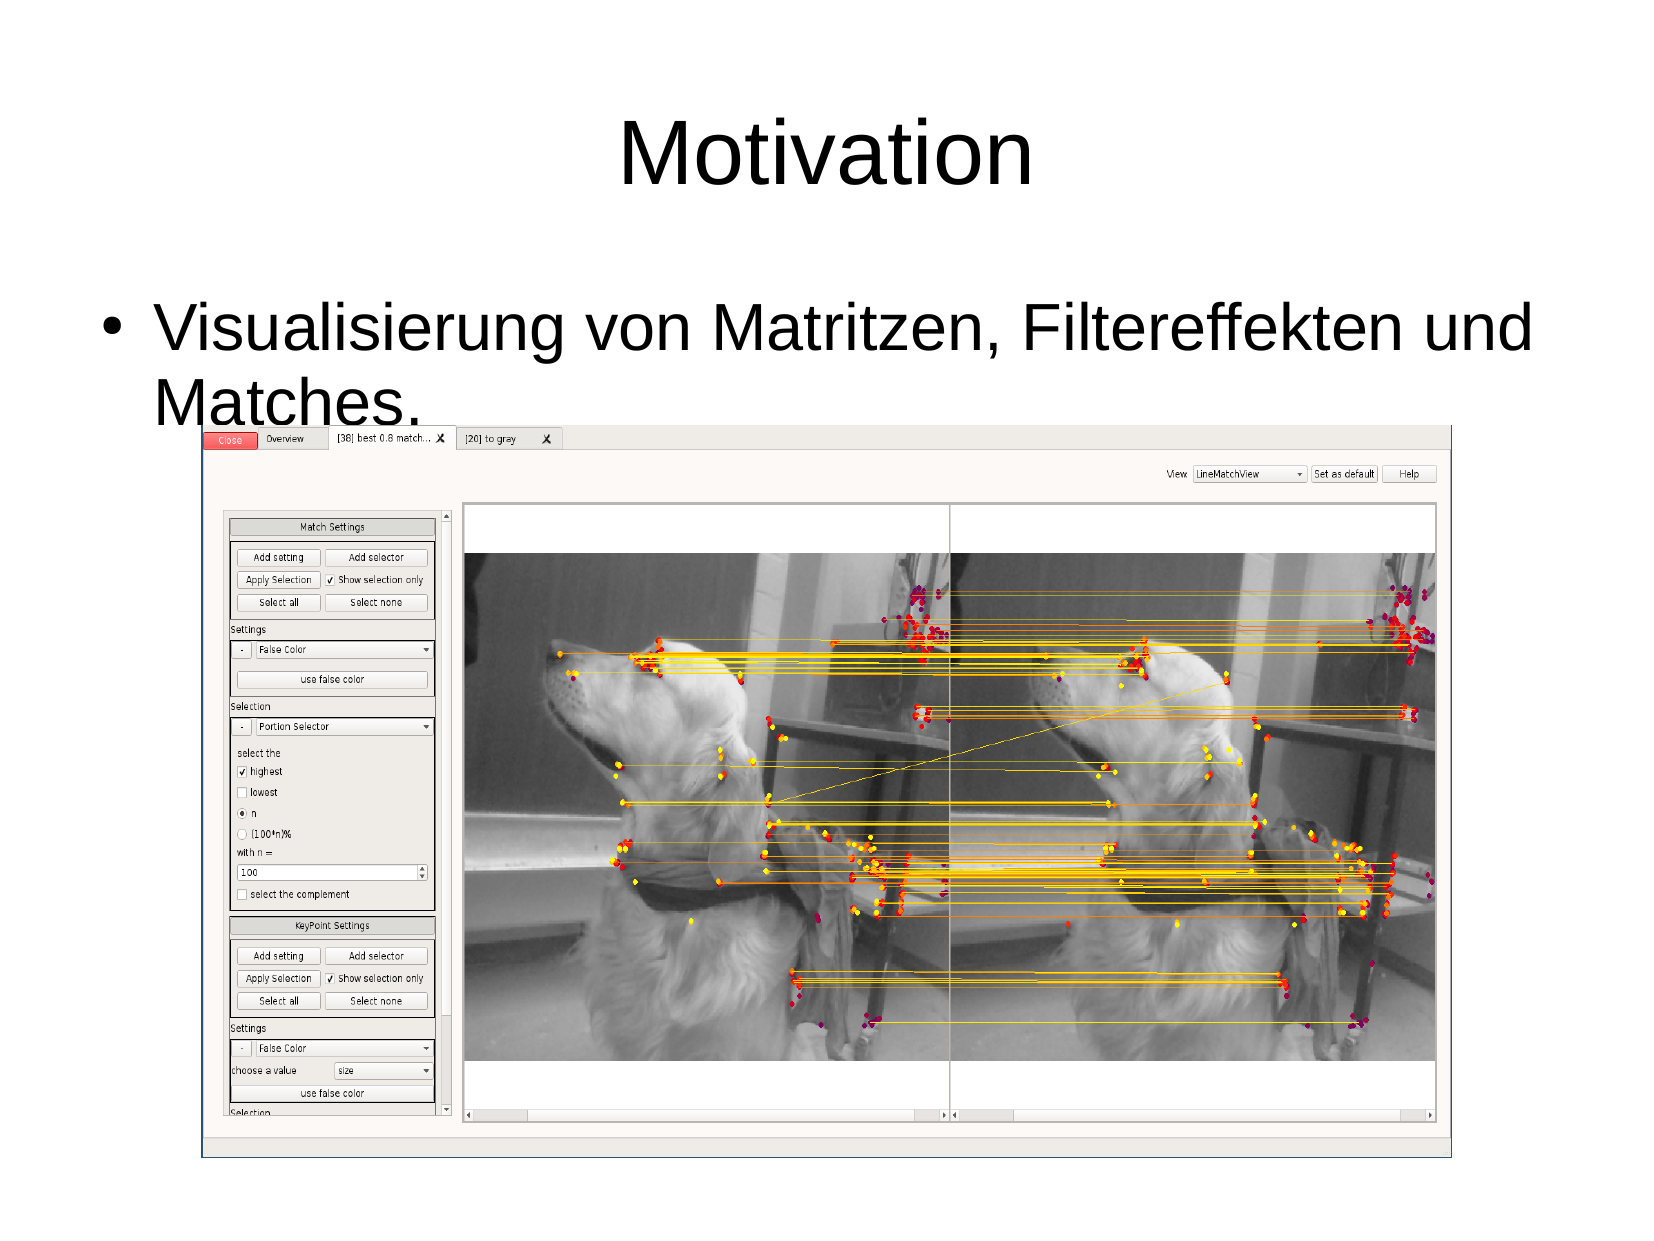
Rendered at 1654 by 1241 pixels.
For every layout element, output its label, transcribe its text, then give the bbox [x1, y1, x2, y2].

title Motivation [82, 49, 1571, 257]
picture [201, 425, 1452, 1158]
list Visualisierung von Matritzen, Filtereffekten und Matches. [82, 290, 1572, 473]
